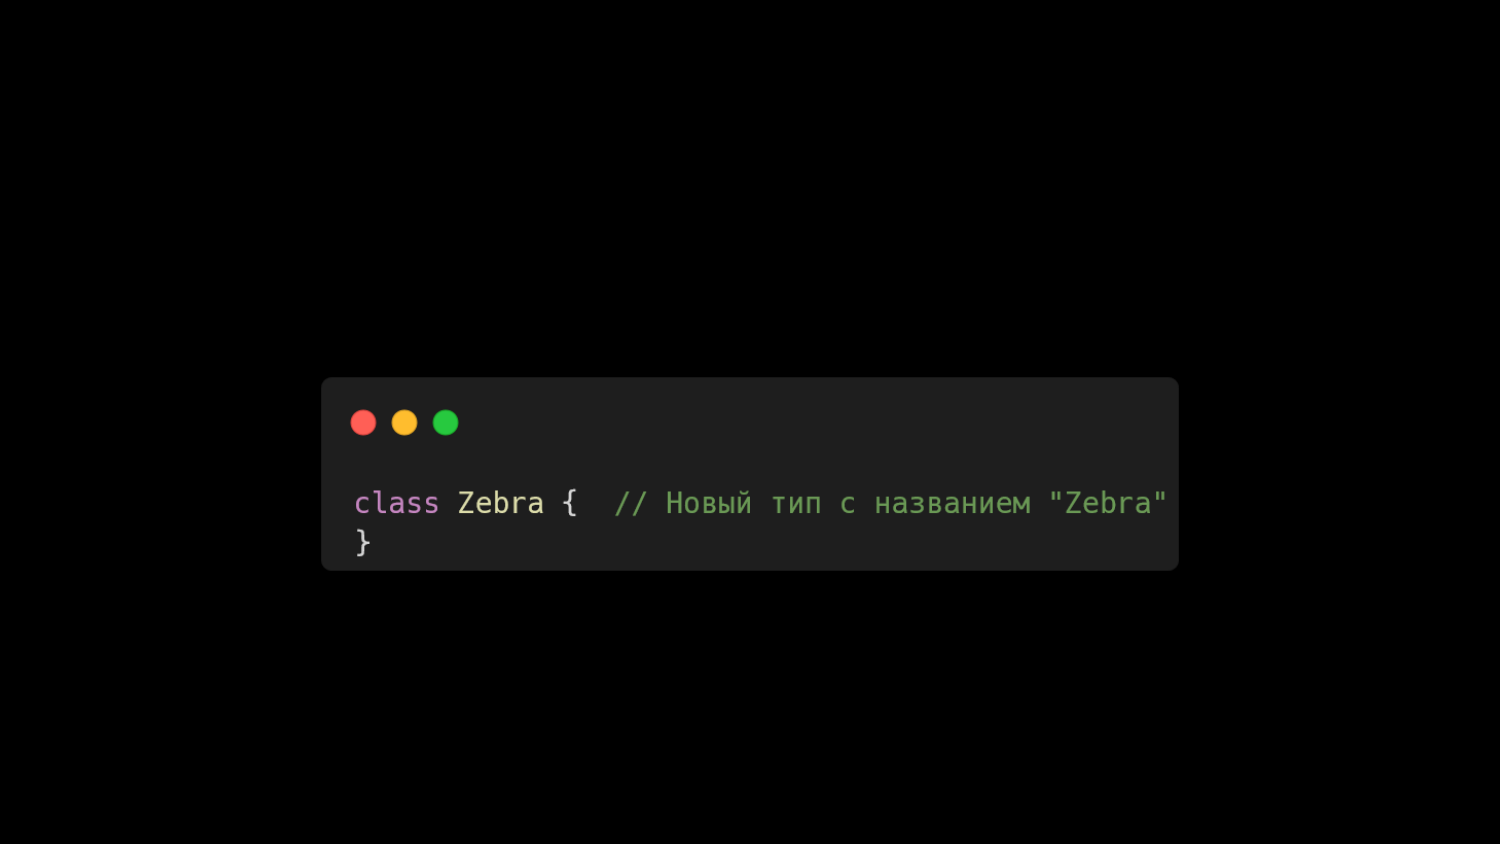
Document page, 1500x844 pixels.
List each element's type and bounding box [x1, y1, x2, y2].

picture [206, 262, 1294, 686]
